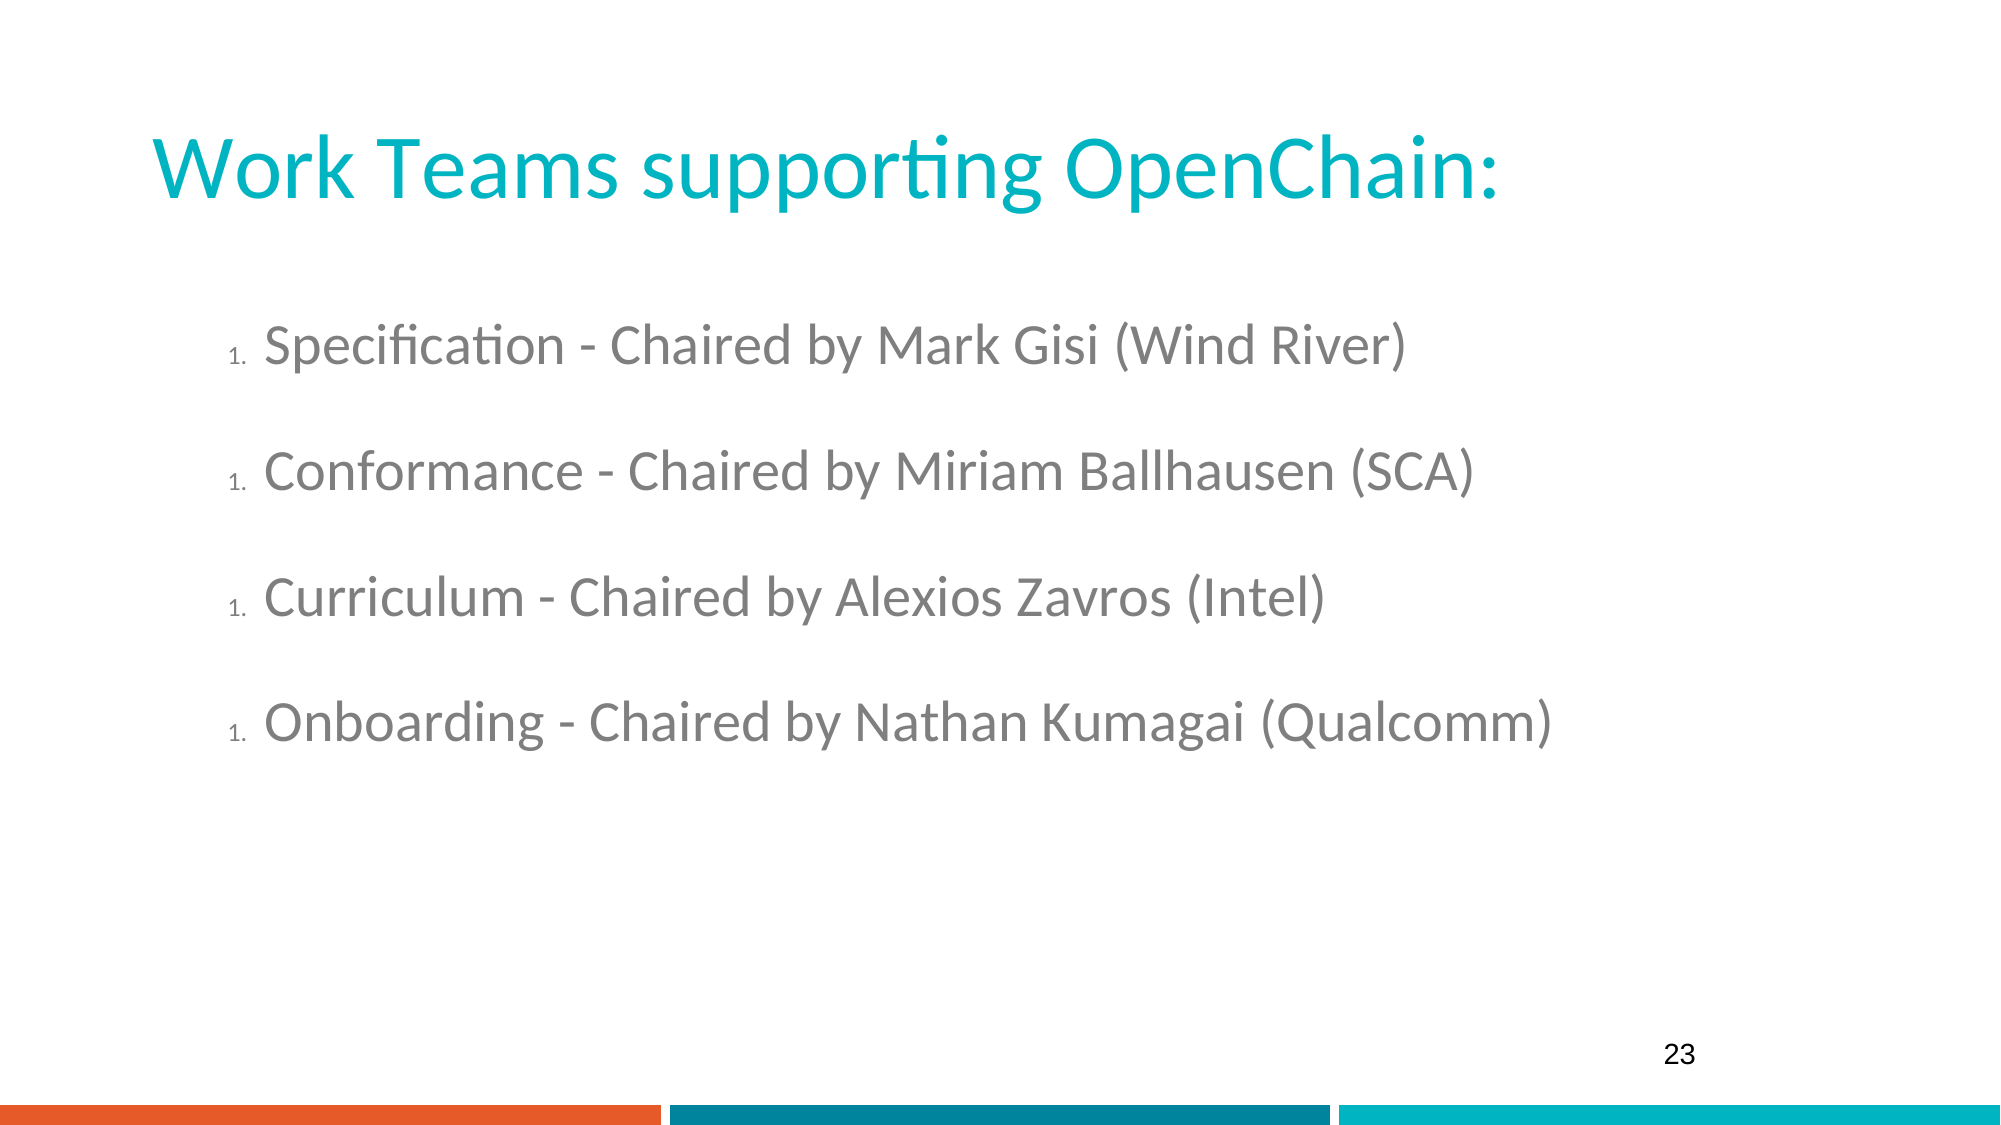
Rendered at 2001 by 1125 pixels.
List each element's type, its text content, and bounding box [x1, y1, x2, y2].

title Work Teams supporting OpenChain: [137, 59, 1863, 278]
text_box 38 [1648, 1022, 1863, 1083]
list Specification - Chaired by Mark Gisi (Wind River) Conformance - Chaired by Miriam Ballhausen (SCA) Curriculum - Chaired by Alexios Zavros (Intel) Onboarding - Chaired by Nathan Kumagai (Qualcomm) [137, 299, 1863, 928]
